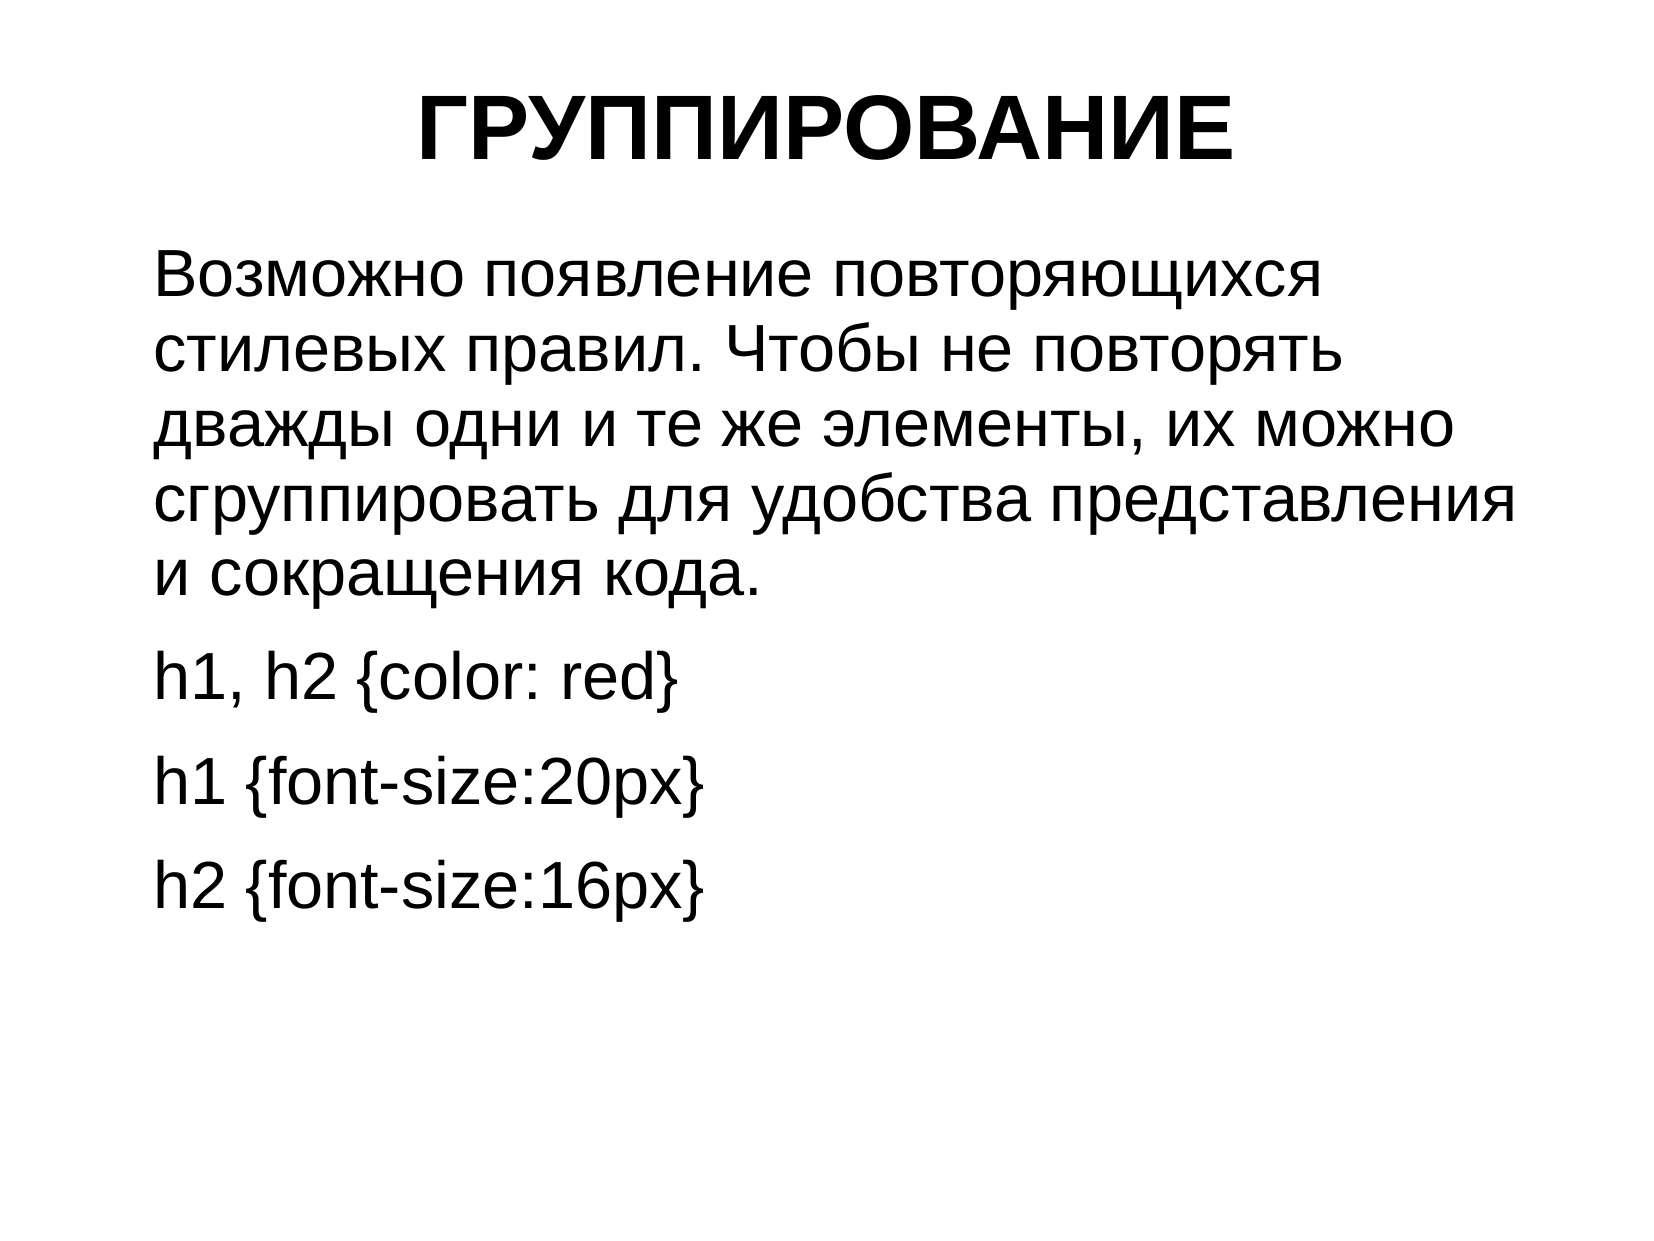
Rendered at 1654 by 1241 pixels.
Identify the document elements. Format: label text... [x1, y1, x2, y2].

list Возможно появление повторяющихся стилевых правил. Чтобы не повторять дважды одни и те же элементы, их можно сгруппировать для удобства представления и сокращения кода. h1, h2 {color: red} h1 {font-size:20px} h2 {font-size:16px} [82, 236, 1571, 1109]
title ГРУППИРОВАНИЕ [82, 49, 1571, 207]
